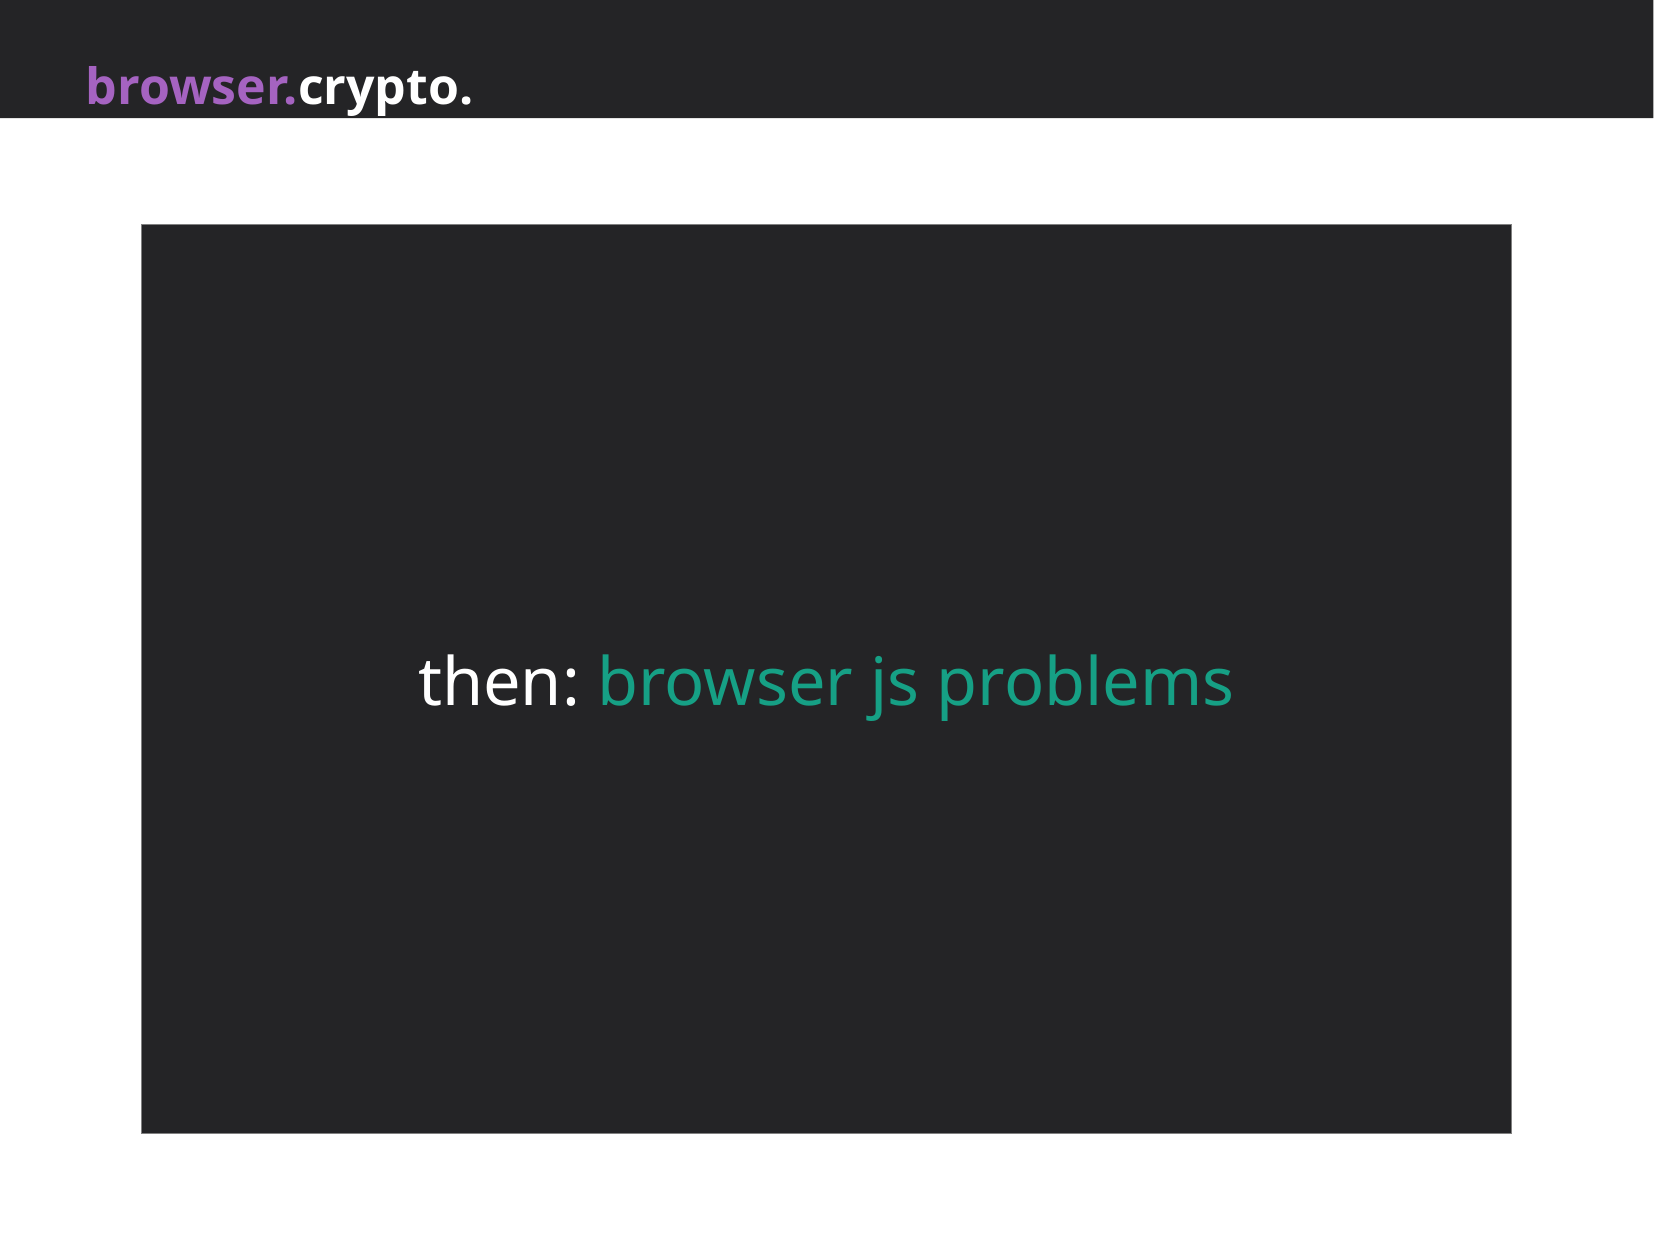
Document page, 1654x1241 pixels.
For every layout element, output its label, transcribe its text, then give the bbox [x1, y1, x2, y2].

text_box then: browser js problems [141, 224, 1512, 1134]
text_box browser.crypto. [70, 43, 567, 119]
text_box [0, 0, 1654, 119]
text_box [165, 531, 1441, 1087]
